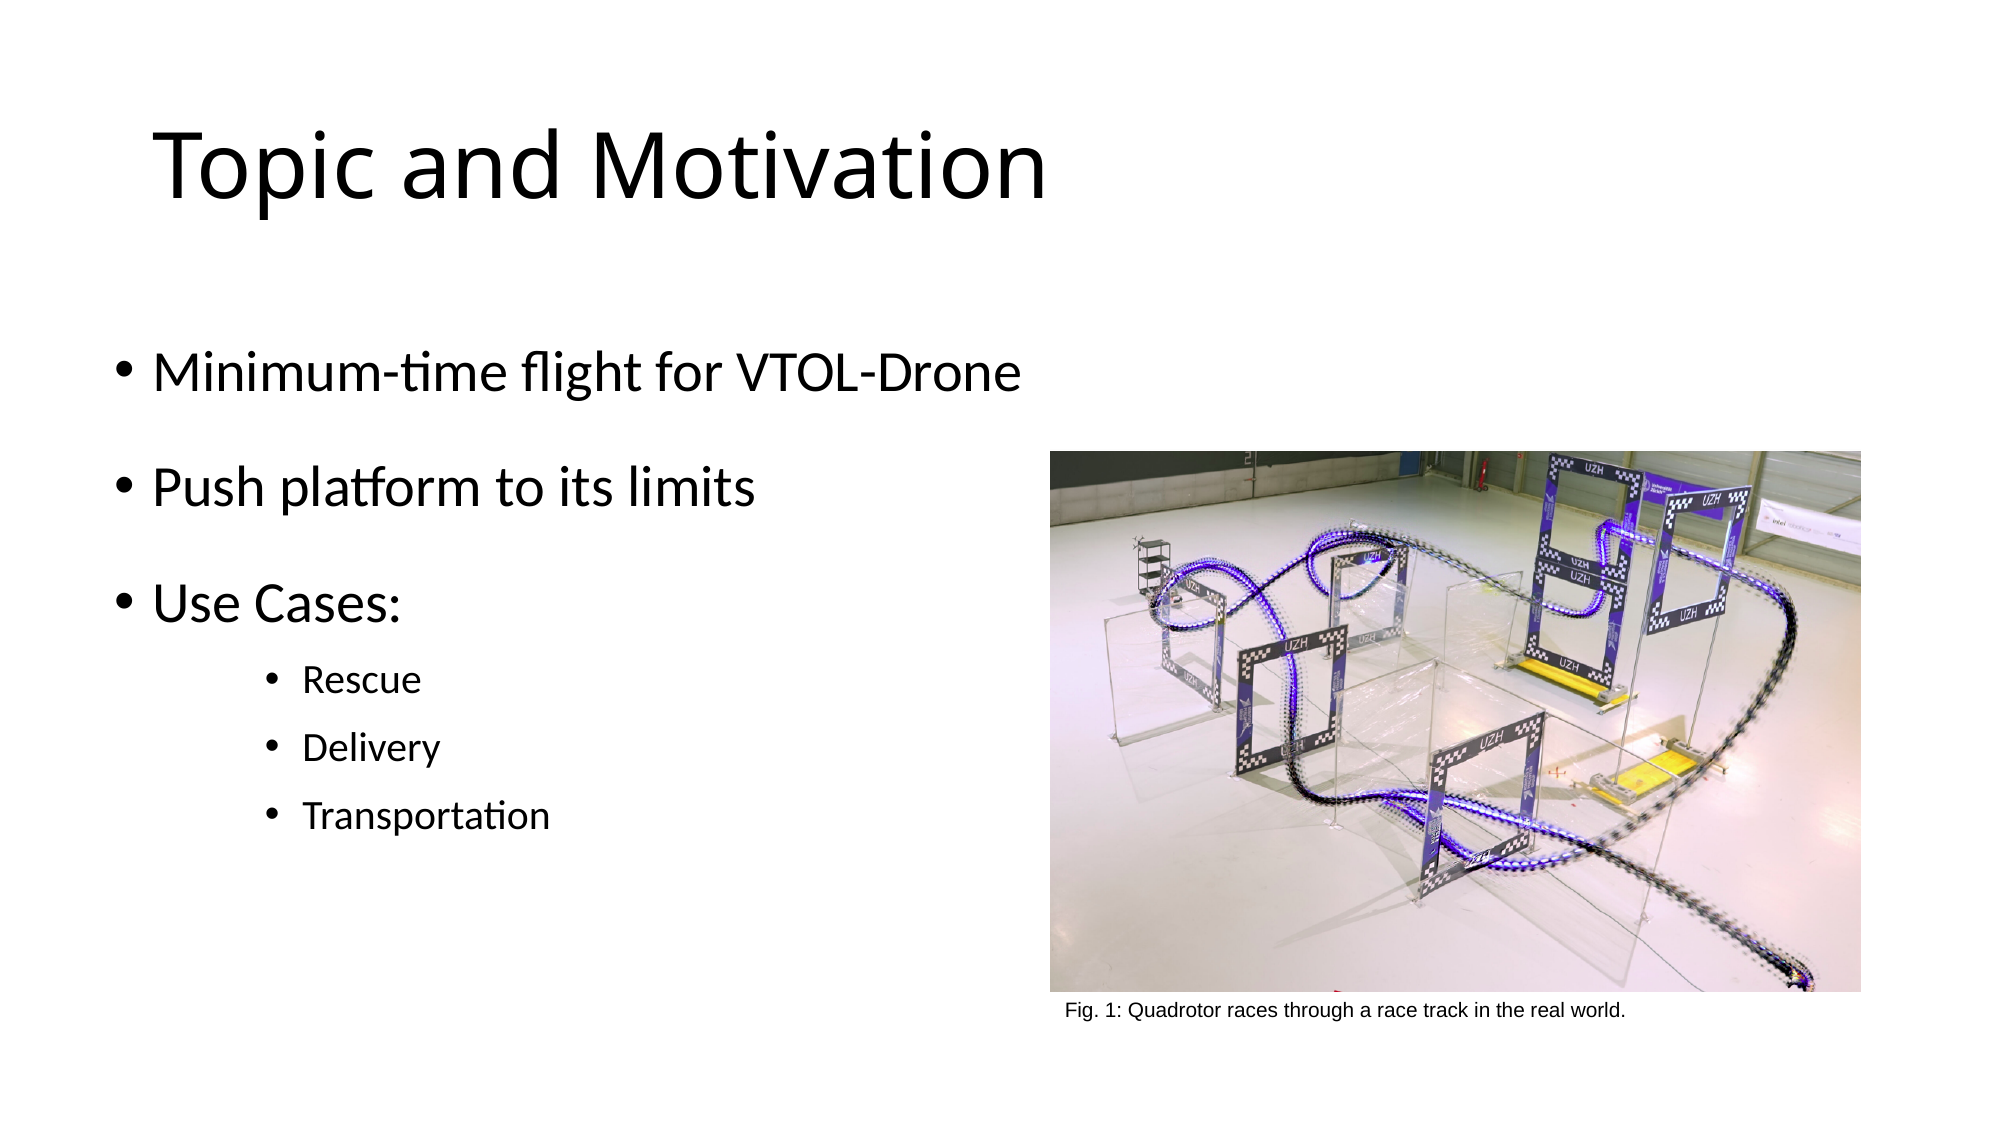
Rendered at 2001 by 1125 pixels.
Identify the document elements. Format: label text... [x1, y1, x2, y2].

text_box Fig. 1: Quadrotor races through a race track in the real world. [1050, 991, 1913, 1076]
list Minimum-time flight for VTOL-Drone Push platform to its limits Use Cases: Rescue Delivery Transportation [99, 263, 1900, 916]
title Topic and Motivation [137, 59, 1863, 263]
picture [1050, 449, 1861, 991]
